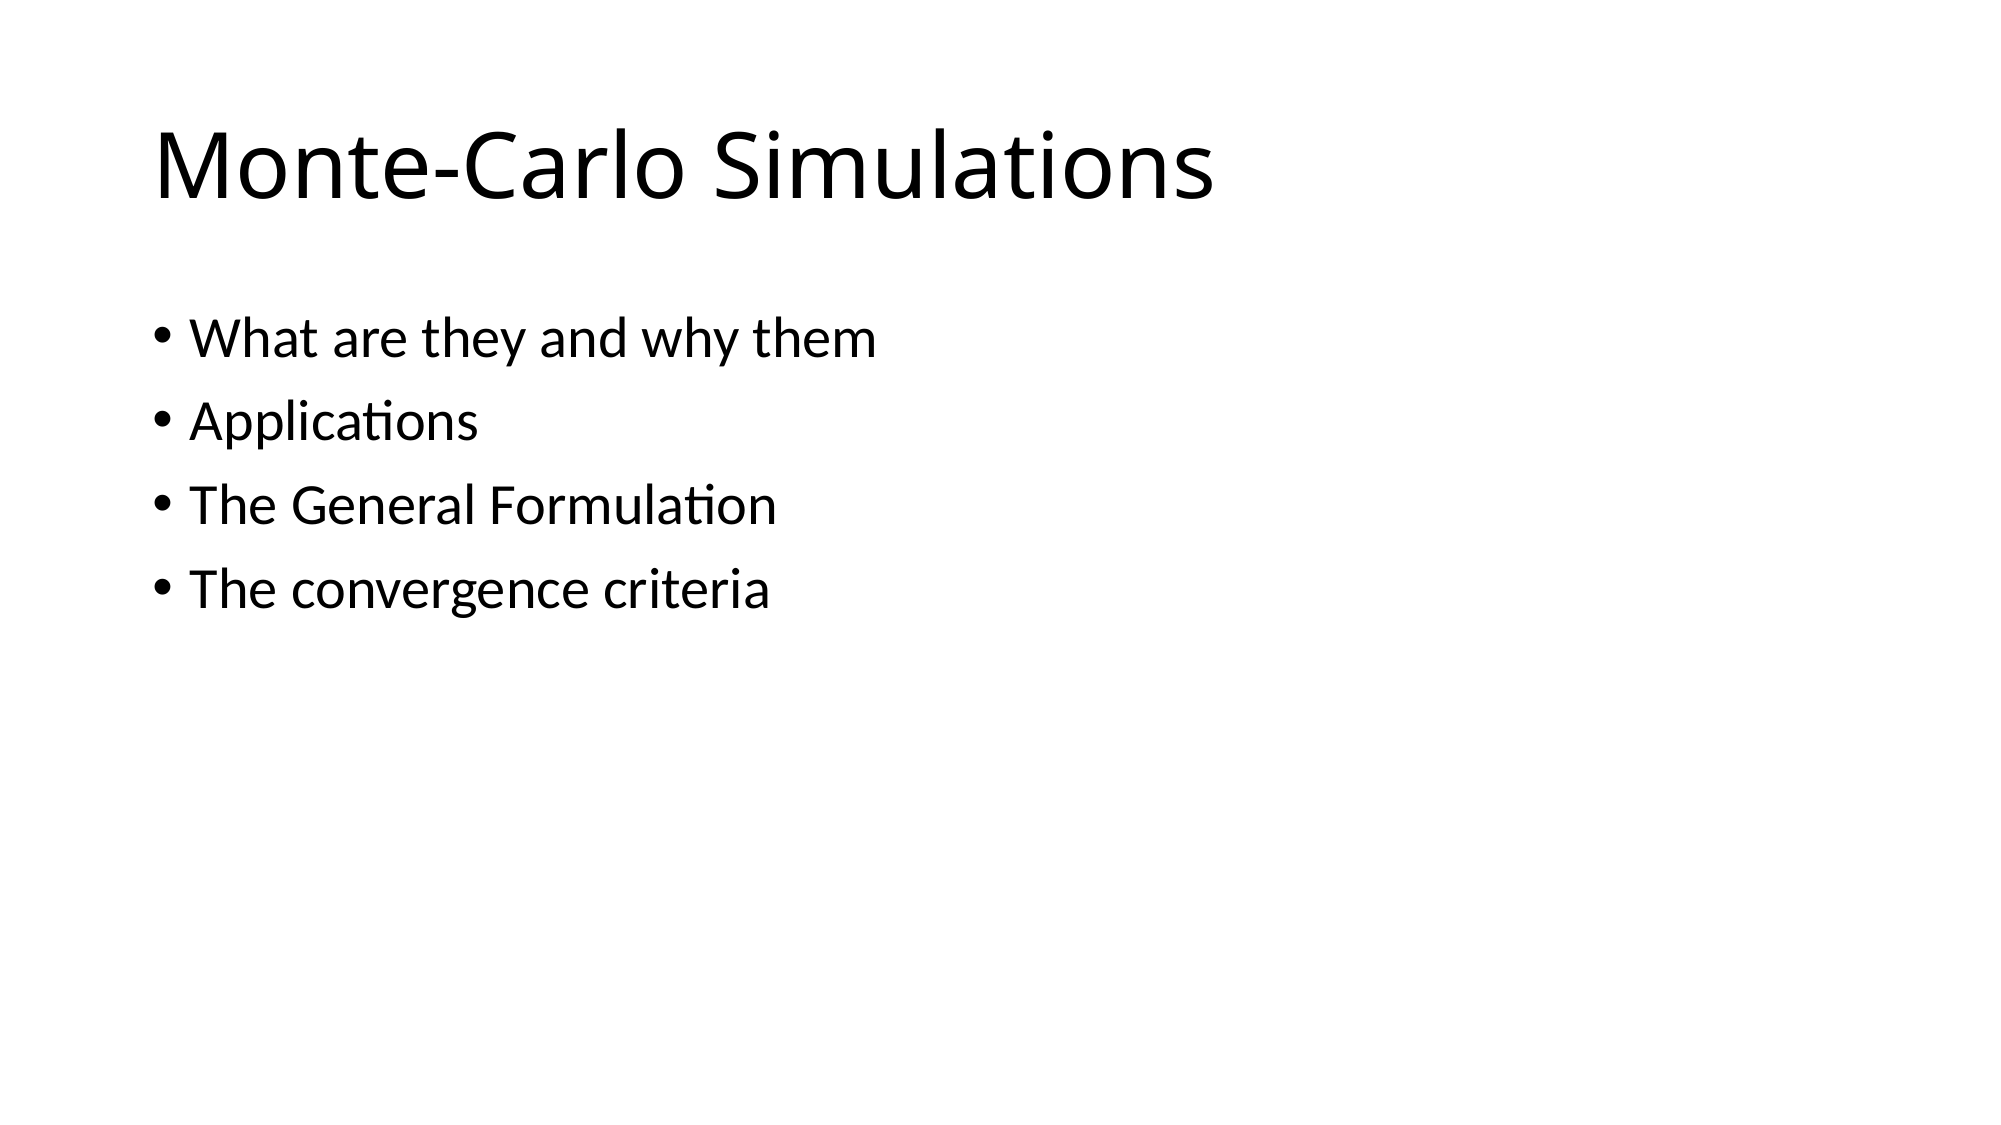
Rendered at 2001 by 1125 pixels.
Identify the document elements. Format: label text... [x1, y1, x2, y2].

title Monte-Carlo Simulations [137, 59, 1863, 278]
list What are they and why them Applications The General Formulation The convergence criteria [137, 299, 1863, 1014]
